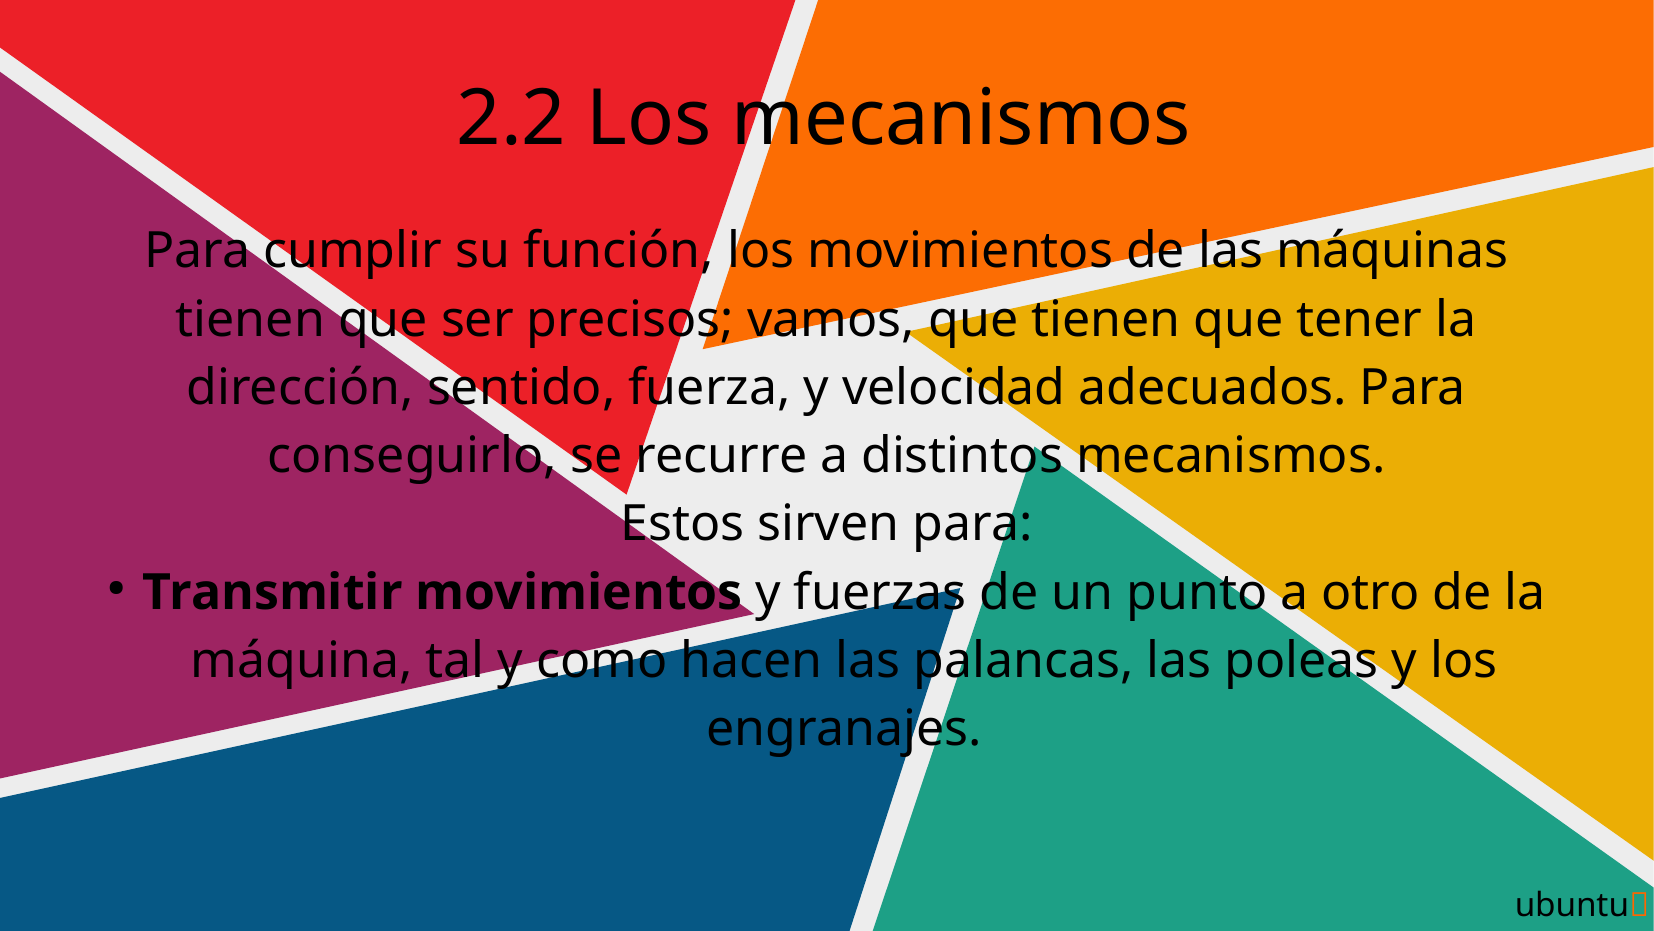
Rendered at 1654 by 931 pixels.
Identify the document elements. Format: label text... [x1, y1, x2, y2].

subtitle Para cumplir su función, los movimientos de las máquinas tienen que ser precisos; vamos, que tienen que tener la dirección, sentido, fuerza, y velocidad adecuados. Para conseguirlo, se recurre a distintos mecanismos. Estos sirven para: Transmitir movimientos y fuerzas de un punto a otro de la máquina, tal y como hacen las palancas, las poleas y los engranajes. [82, 217, 1571, 758]
title 2.2 Los mecanismos [79, 37, 1569, 193]
text_box ubuntu [1500, 874, 1654, 931]
